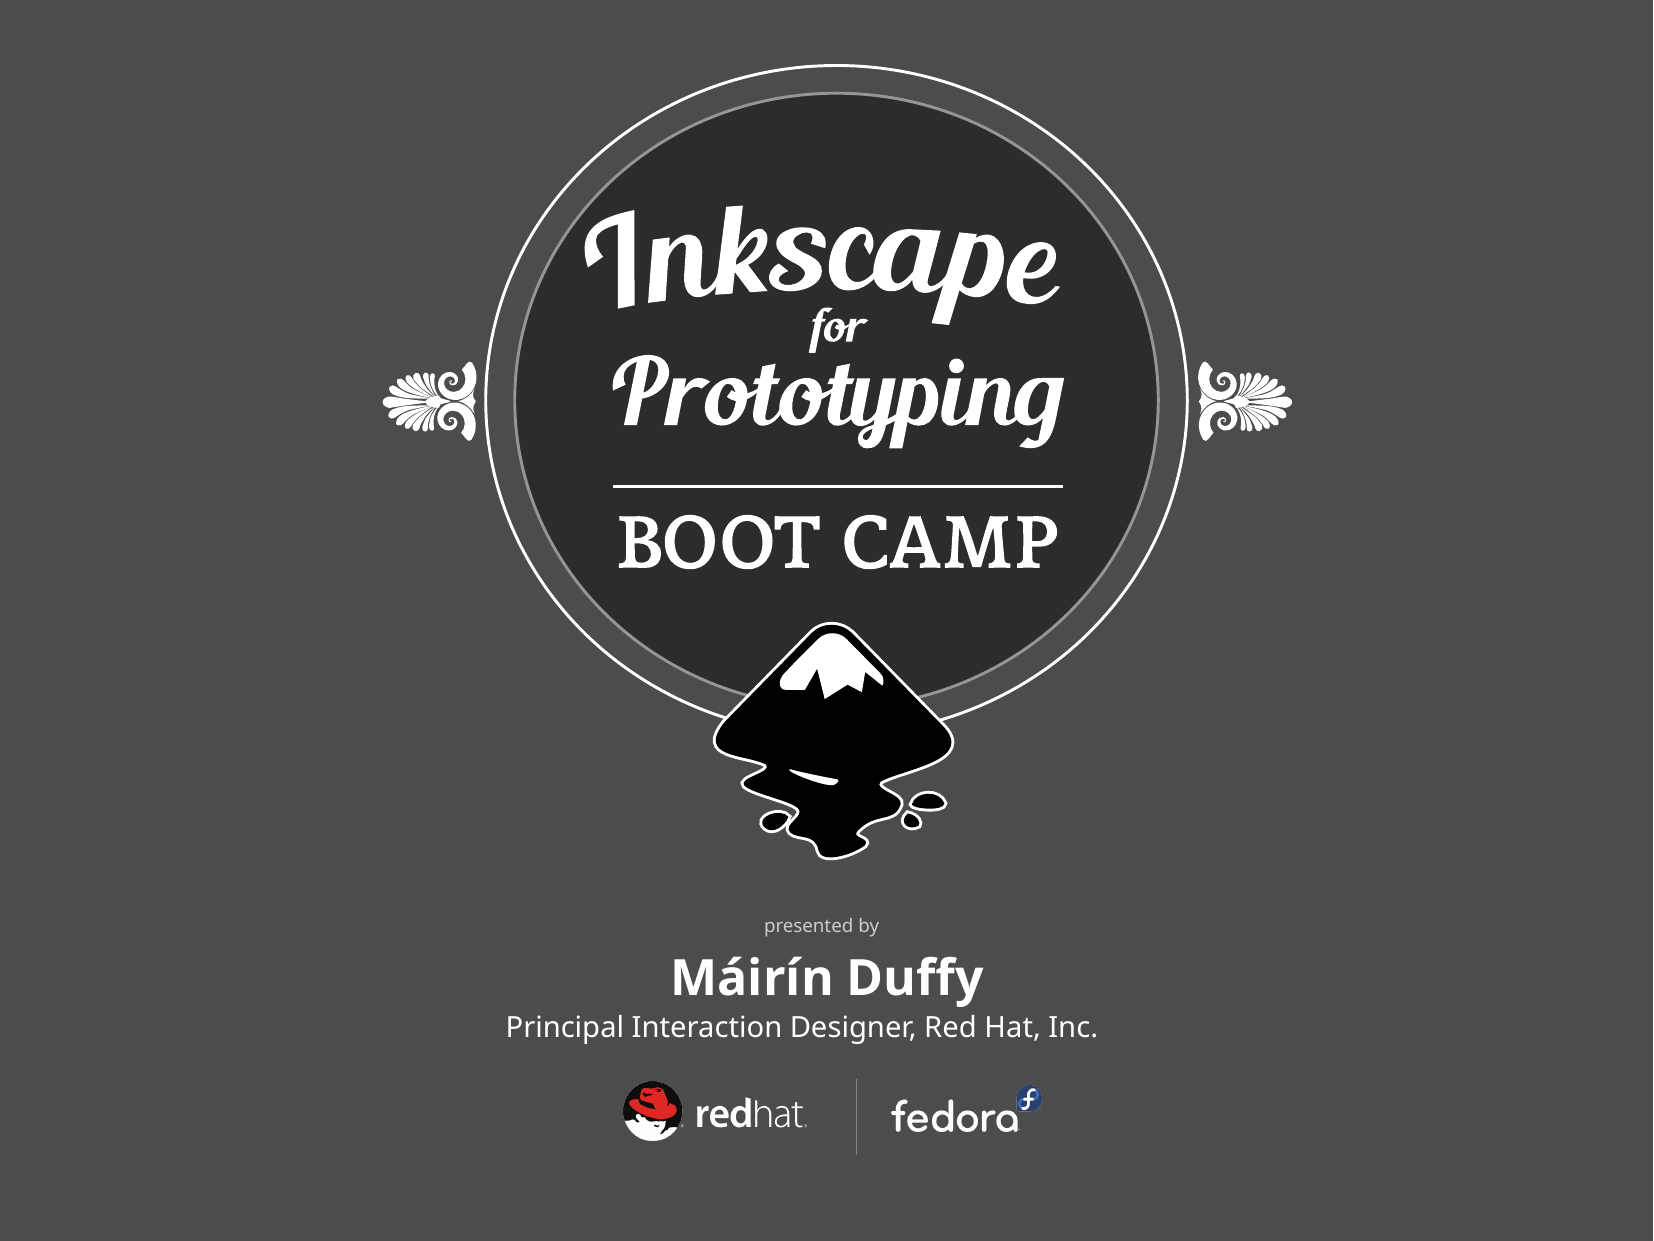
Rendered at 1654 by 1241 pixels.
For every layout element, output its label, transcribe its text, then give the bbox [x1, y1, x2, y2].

text_box presented by [749, 929, 904, 934]
text_box Máirín Duffy [655, 934, 998, 999]
picture [623, 1081, 807, 1141]
picture [891, 1085, 1042, 1132]
text_box Principal Interaction Designer, Red Hat, Inc. [490, 999, 1163, 1050]
picture [272, 0, 1345, 929]
